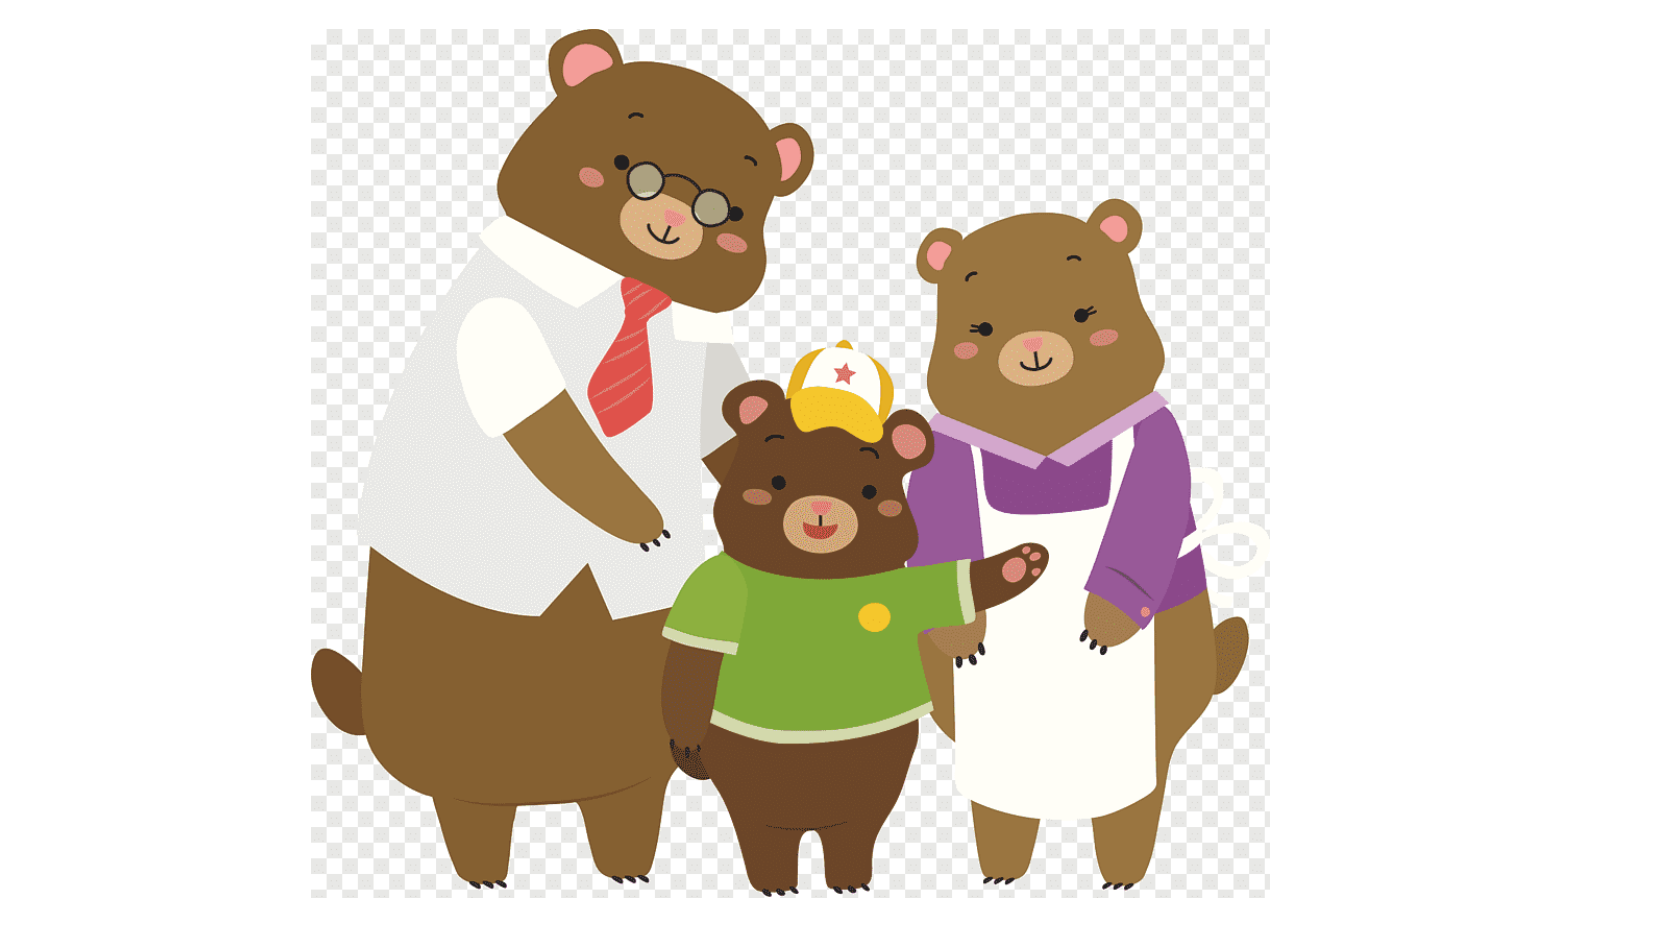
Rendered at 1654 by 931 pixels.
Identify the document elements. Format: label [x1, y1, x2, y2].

picture [311, 29, 1270, 898]
